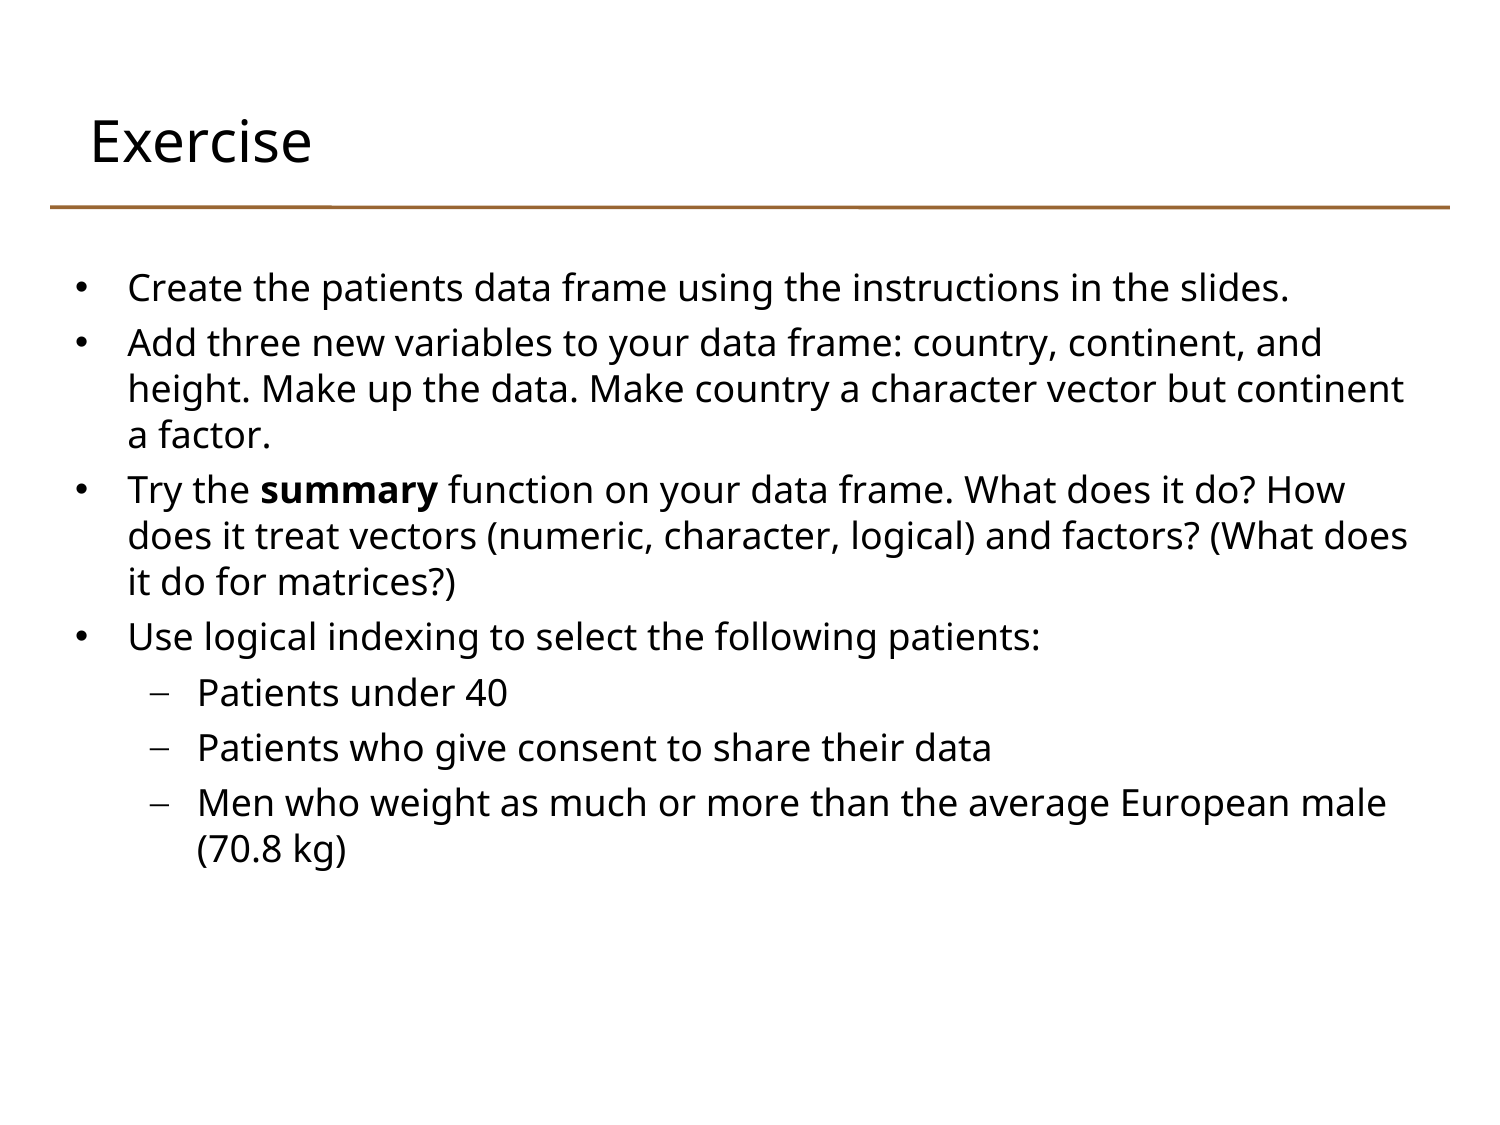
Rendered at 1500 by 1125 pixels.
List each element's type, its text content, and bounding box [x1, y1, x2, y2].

text_box Exercise [75, 44, 1425, 233]
text_box Create the patients data frame using the instructions in the slides. Add three new variables to your data frame: country, continent, and height. Make up the data. Make country a character vector but continent a factor. Try the summary function on your data frame. What does it do? How does it treat vectors (numeric, character, logical) and factors? (What does it do for matrices?) Use logical indexing to select the following patients: Patients under 40 Patients who give consent to share their data Men who weight as much or more than the average European male (70.8 kg) [75, 263, 1425, 1006]
